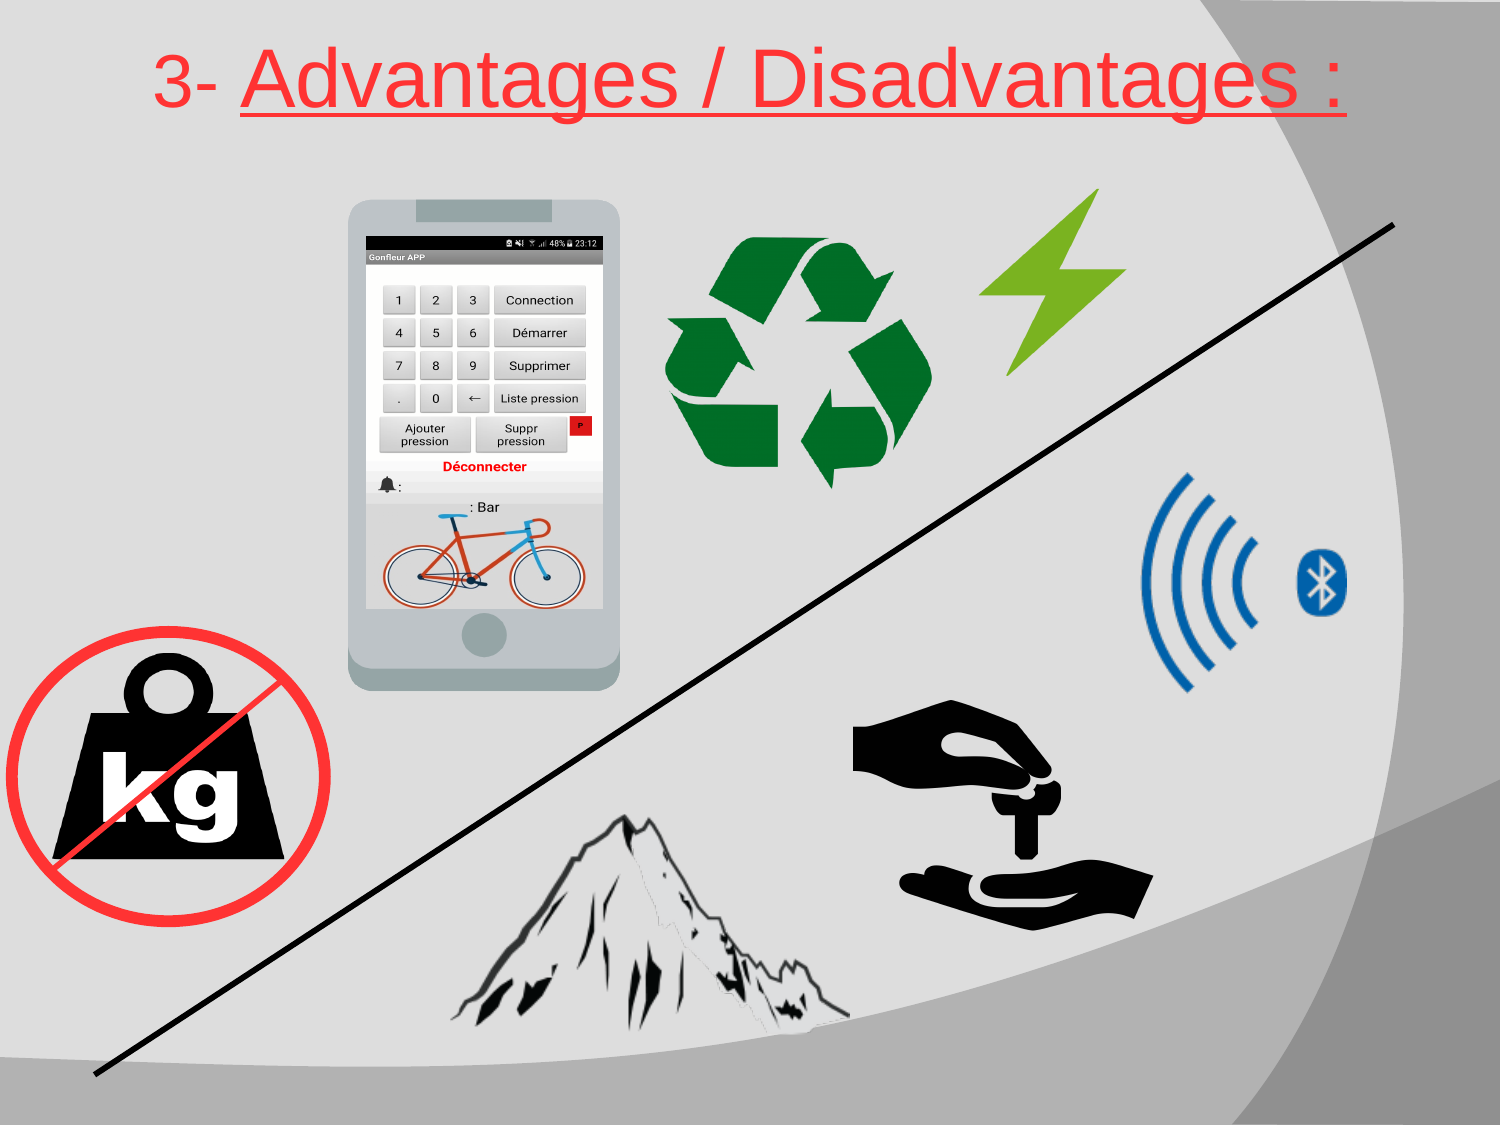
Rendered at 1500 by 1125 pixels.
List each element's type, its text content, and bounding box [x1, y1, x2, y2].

picture [212, 177, 1229, 713]
text_box 3- Advantages / Disadvantages : [0, 0, 1500, 159]
picture [293, 865, 301, 875]
picture [35, 864, 44, 875]
picture [853, 448, 1347, 934]
picture [58, 686, 301, 875]
picture [450, 808, 850, 1044]
picture [35, 638, 102, 689]
picture [35, 638, 276, 864]
